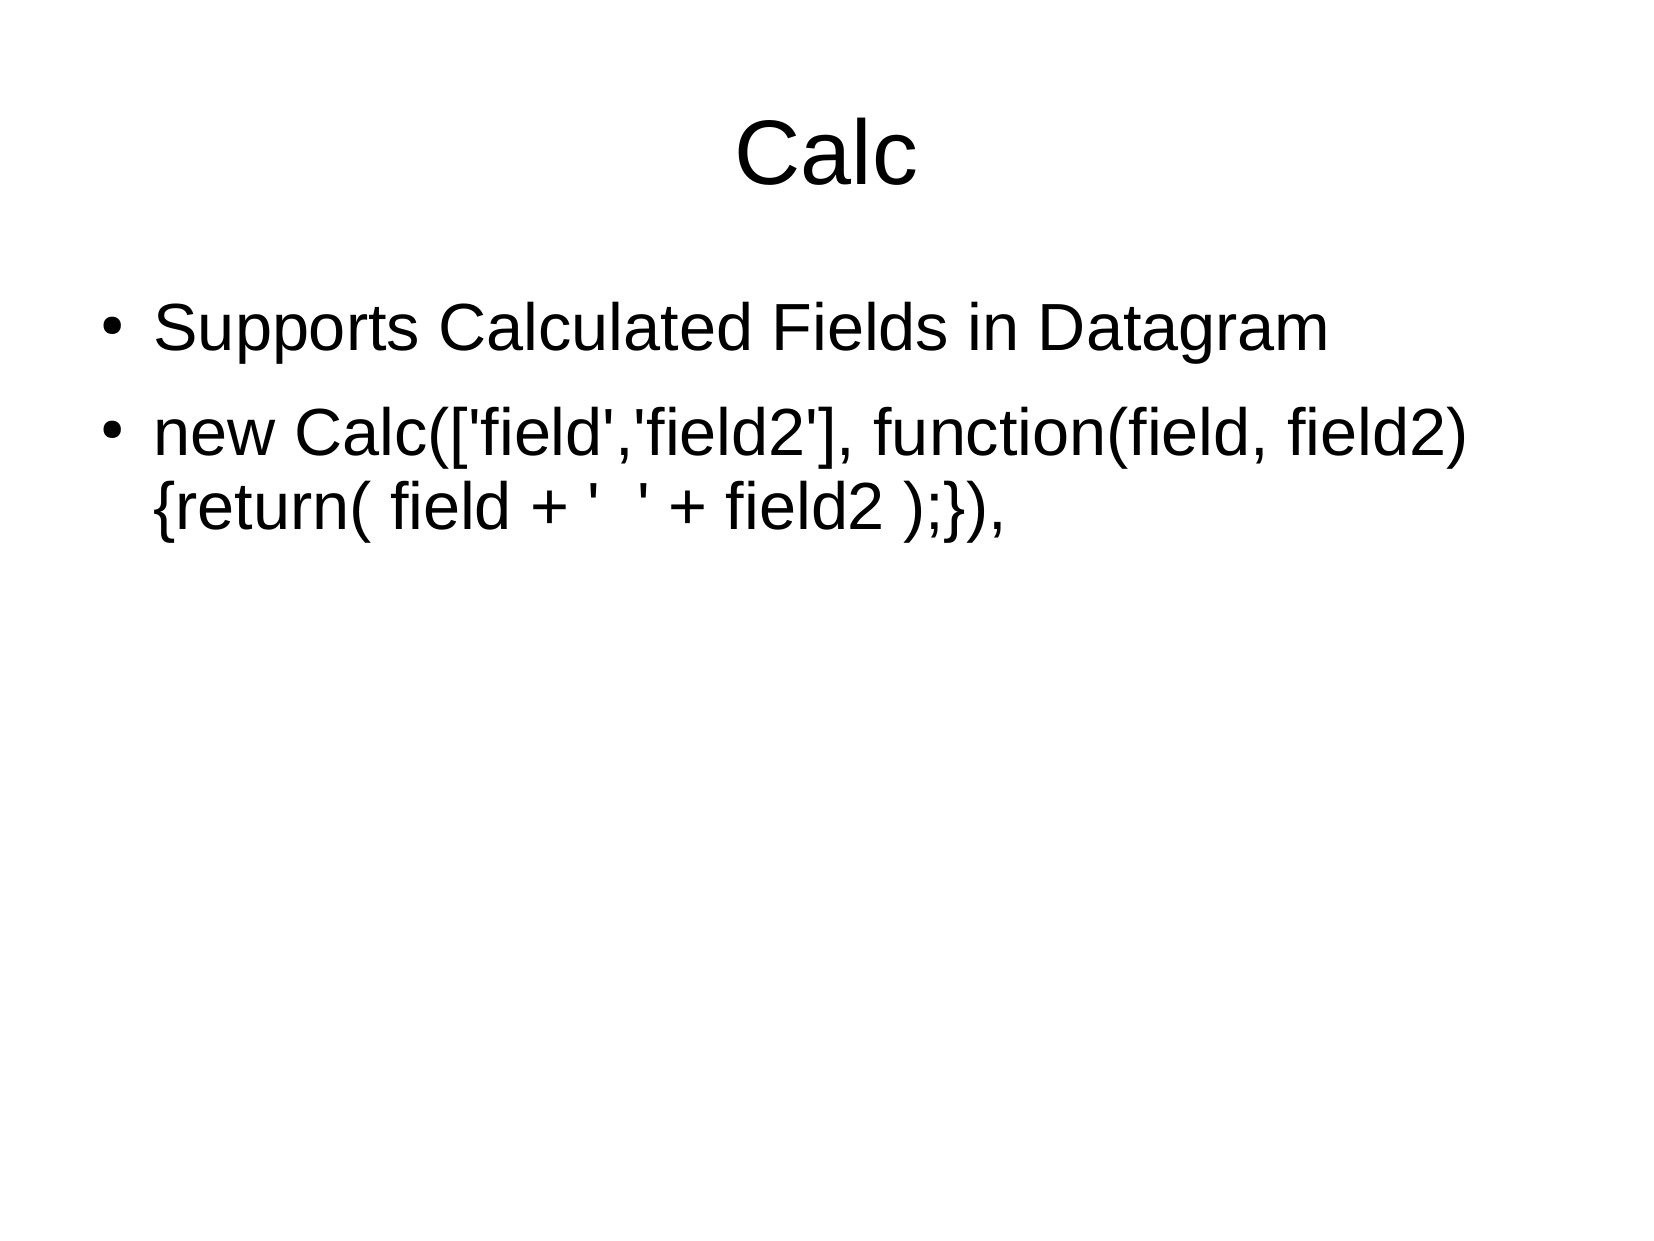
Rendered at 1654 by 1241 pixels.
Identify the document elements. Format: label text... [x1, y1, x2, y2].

title Calc [82, 49, 1571, 257]
list Supports Calculated Fields in Datagram new Calc(['field','field2'], function(field, field2) {return( field + ' ' + field2 );}), [82, 290, 1571, 1010]
